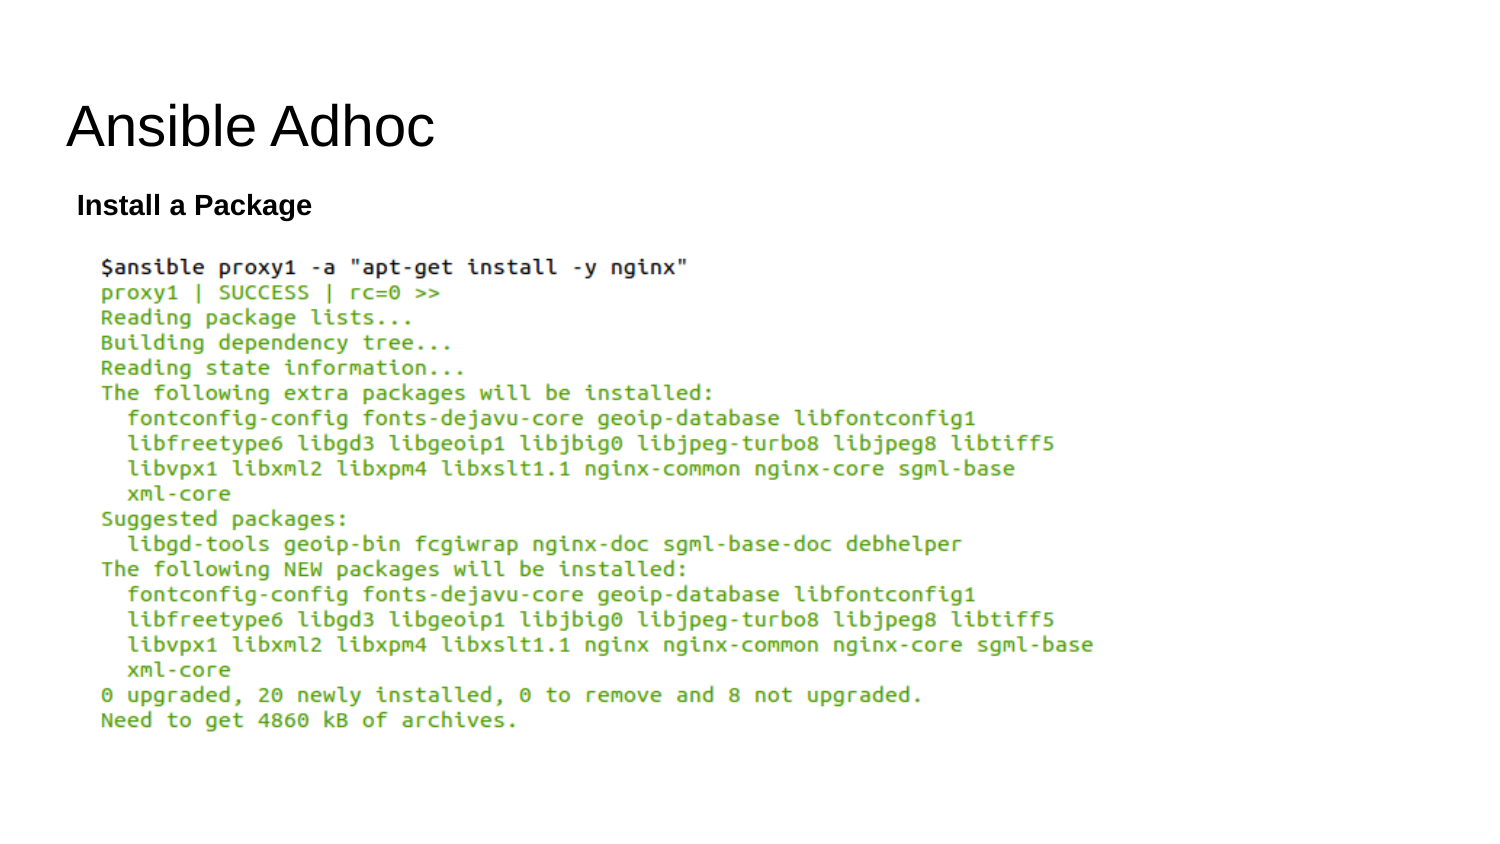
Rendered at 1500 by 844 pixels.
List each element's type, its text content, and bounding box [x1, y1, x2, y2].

text_box Install a Package [61, 170, 567, 226]
picture [101, 252, 1119, 733]
title Ansible Adhoc [51, 72, 1449, 167]
